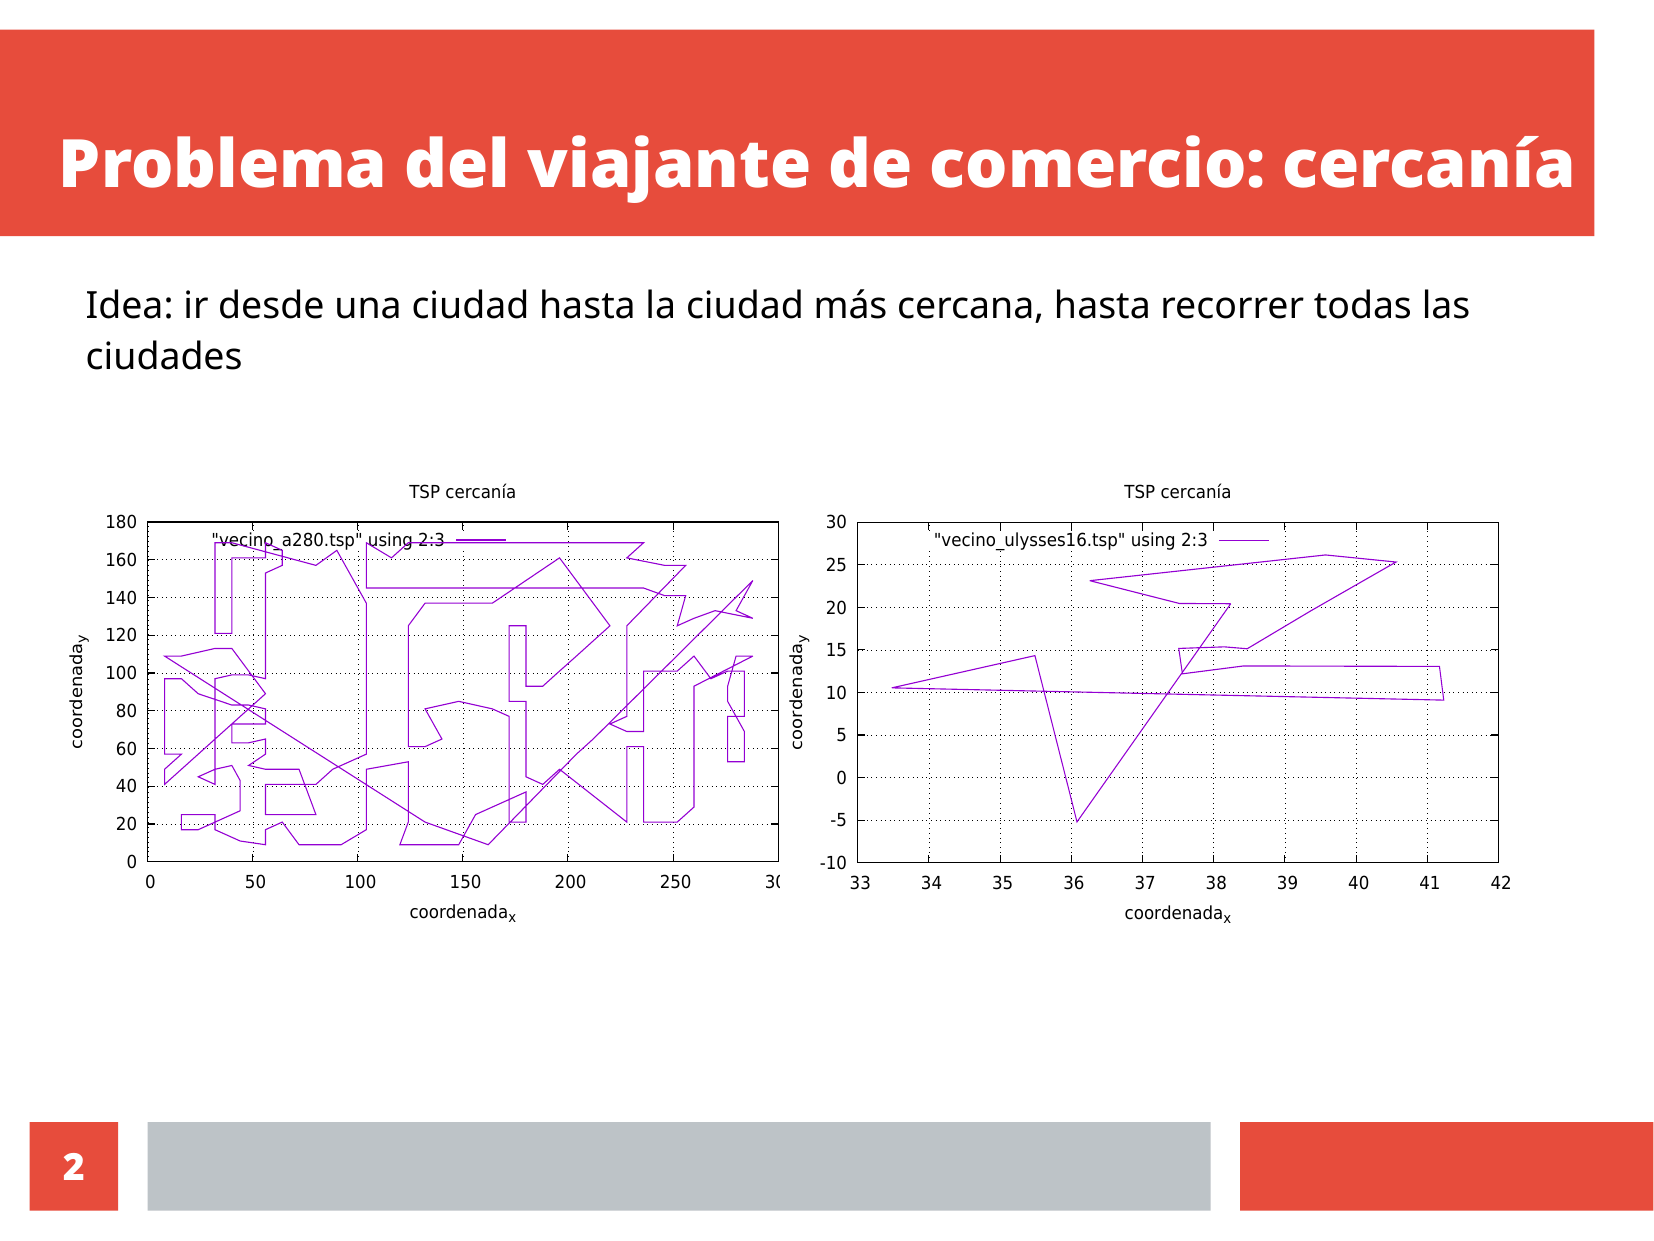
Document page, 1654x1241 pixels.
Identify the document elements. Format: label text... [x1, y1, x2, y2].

picture [59, 460, 1530, 947]
text_box Idea: ir desde una ciudad hasta la ciudad más cercana, hasta recorrer todas las ciudades [70, 271, 1583, 374]
title Problema del viajante de comercio: cercanía [59, 59, 1595, 207]
